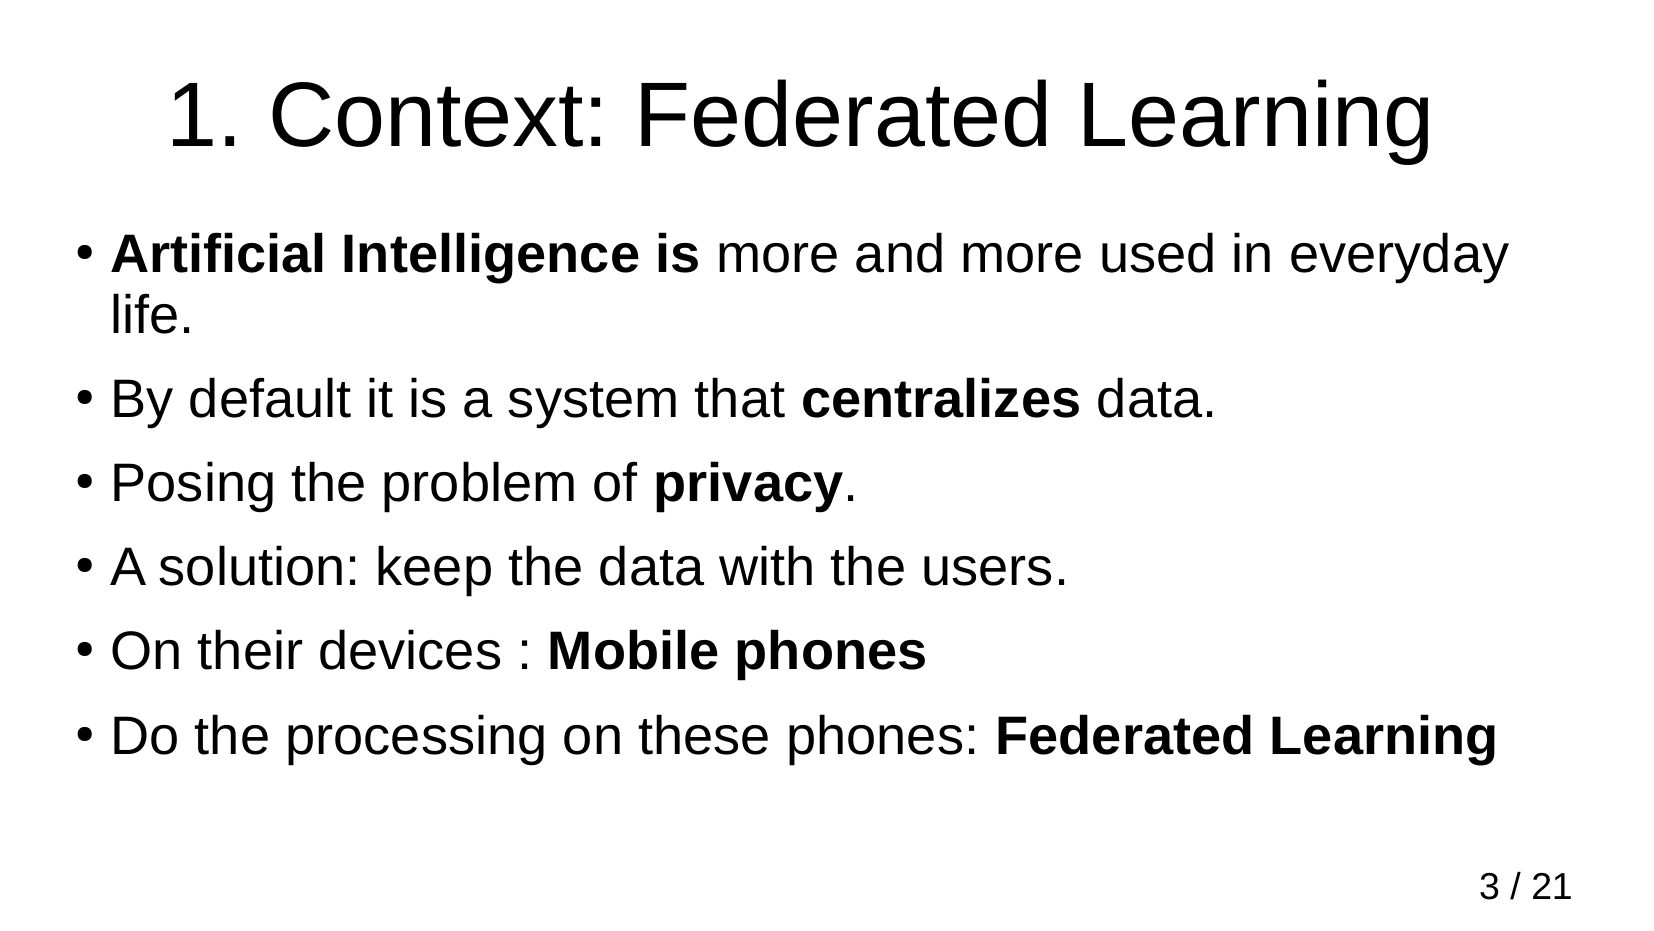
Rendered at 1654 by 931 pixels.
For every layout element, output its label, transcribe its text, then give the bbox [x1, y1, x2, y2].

subtitle Artificial Intelligence is more and more used in everyday life. By default it is a system that centralizes data. Posing the problem of privacy. A solution: keep the data with the users. On their devices : Mobile phones Do the processing on these phones: Federated Learning [75, 223, 1564, 766]
title 1. Context: Federated Learning [82, 37, 1571, 193]
text_box 3 / 21 [1464, 858, 1652, 929]
